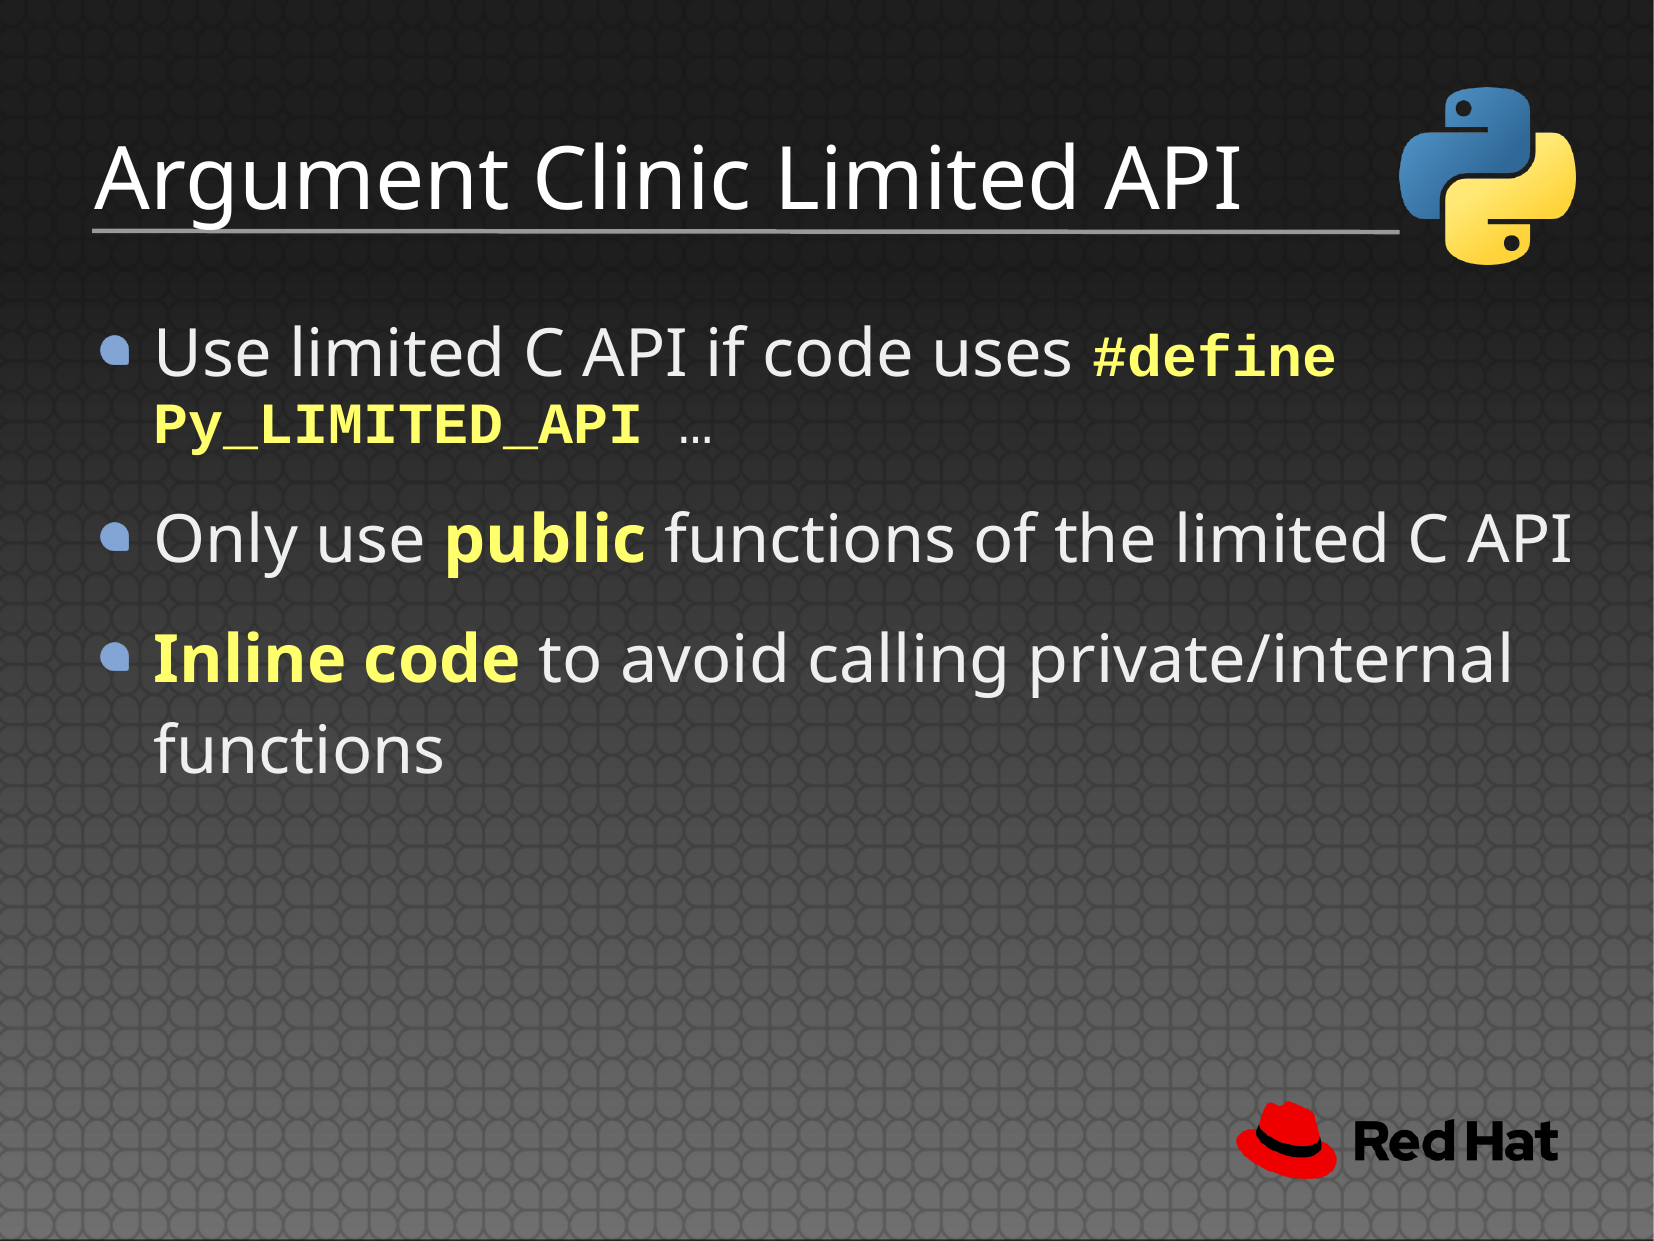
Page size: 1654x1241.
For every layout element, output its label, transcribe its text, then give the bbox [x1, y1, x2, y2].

list Use limited C API if code uses #define Py_LIMITED_API … Only use public functions of the limited C API Inline code to avoid calling private/internal functions [82, 304, 1629, 1045]
title Argument Clinic Limited API [94, 100, 1426, 251]
picture [0, 0, 1654, 1241]
